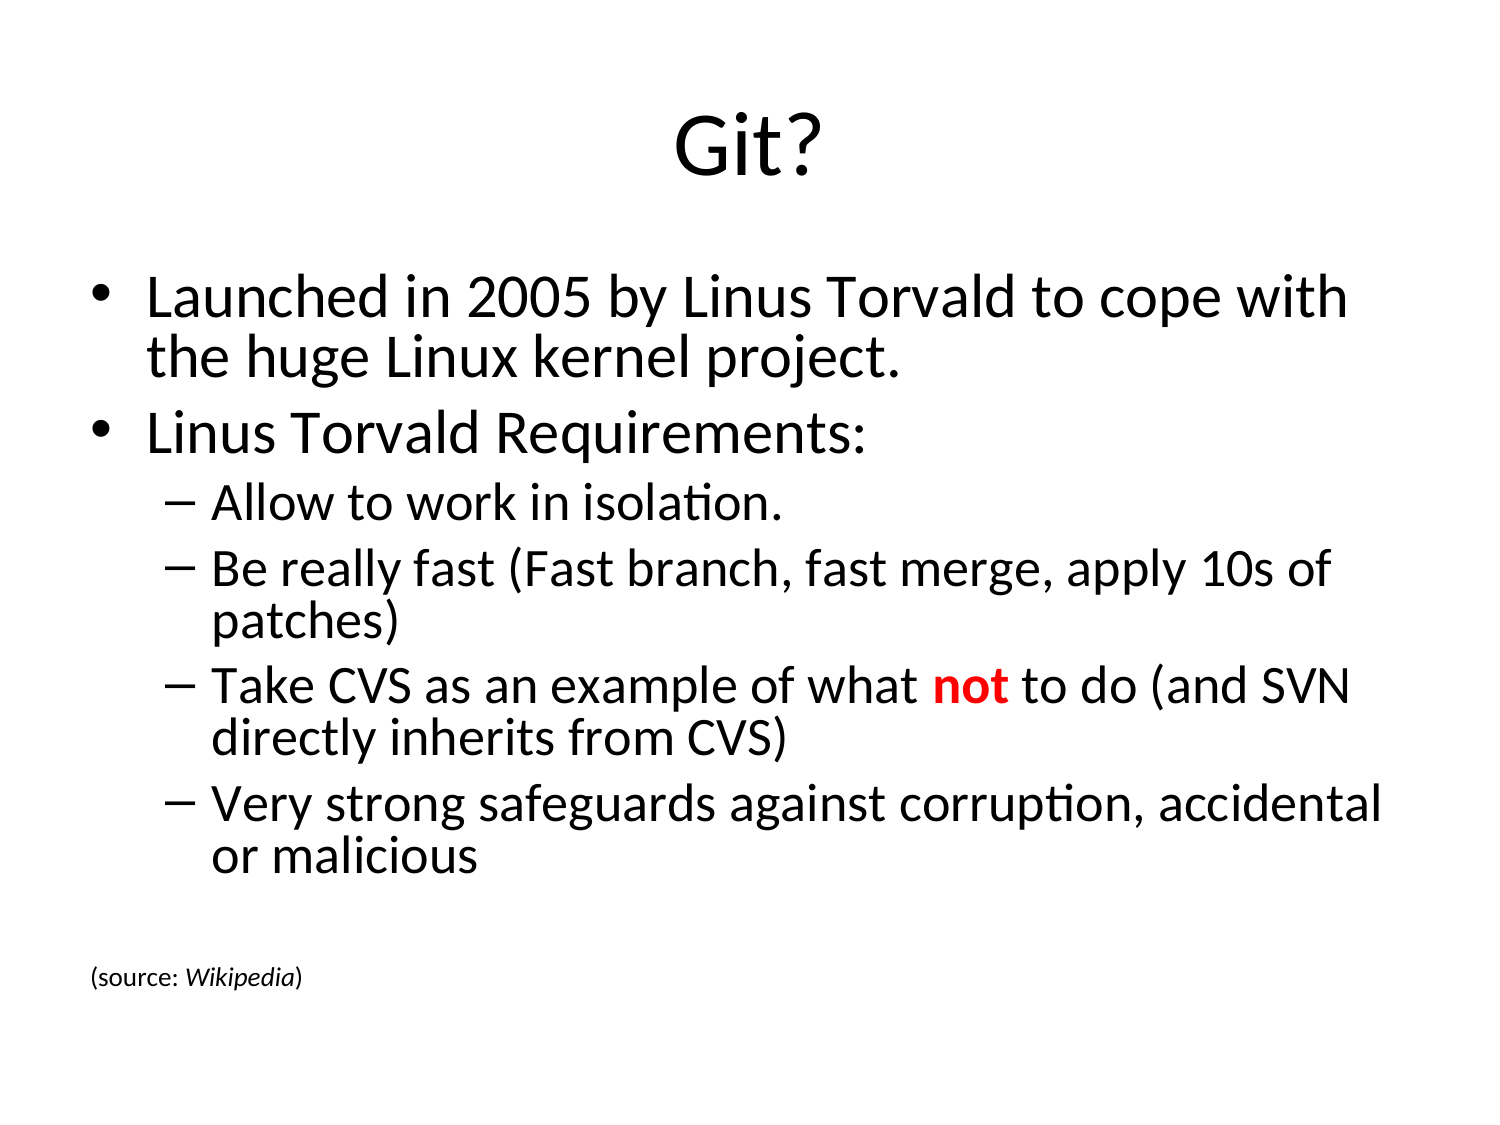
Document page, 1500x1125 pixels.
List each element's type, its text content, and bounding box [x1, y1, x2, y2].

title Git? [75, 45, 1426, 233]
list Launched in 2005 by Linus Torvald to cope with the huge Linux kernel project. Linus Torvald Requirements: Allow to work in isolation. Be really fast (Fast branch, fast merge, apply 10s of patches) Take CVS as an example of what not to do (and SVN directly inherits from CVS) Very strong safeguards against corruption, accidental or malicious (source: Wikipedia) [75, 262, 1426, 1006]
